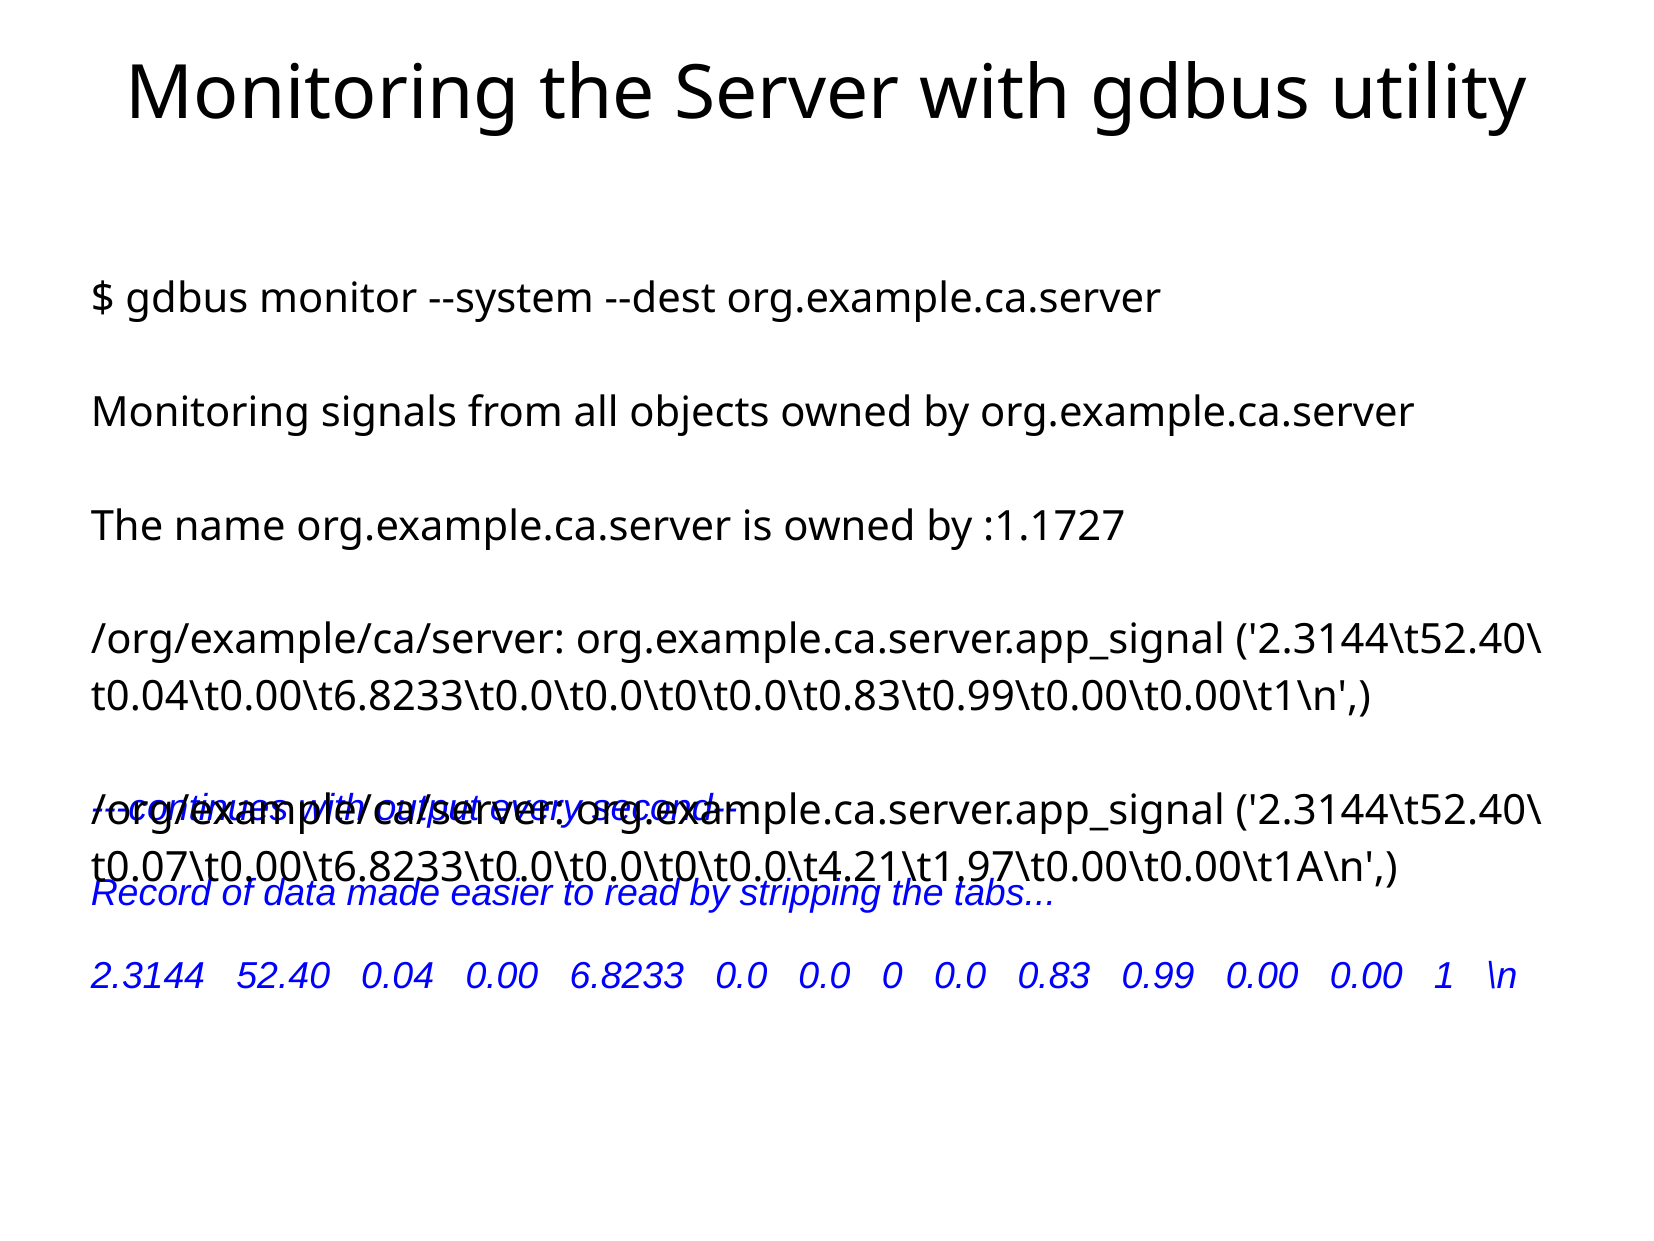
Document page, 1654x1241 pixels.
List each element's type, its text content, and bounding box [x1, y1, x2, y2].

text_box $ gdbus monitor --system --dest org.example.ca.server Monitoring signals from all objects owned by org.example.ca.server The name org.example.ca.server is owned by :1.1727 /org/example/ca/server: org.example.ca.server.app_signal ('2.3144\t52.40\t0.04\t0.00\t6.8233\t0.0\t0.0\t0\t0.0\t0.83\t0.99\t0.00\t0.00\t1\n',) /org/example/ca/server: org.example.ca.server.app_signal ('2.3144\t52.40\t0.07\t0.00\t6.8233\t0.0\t0.0\t0\t0.0\t4.21\t1.97\t0.00\t0.00\t1A\n',) [76, 259, 1630, 886]
text_box ---continues with output every second-- Record of data made easier to read by stripping the tabs... 2.3144 52.40 0.04 0.00 6.8233 0.0 0.0 0 0.0 0.83 0.99 0.00 0.00 1 \n [76, 886, 1583, 1044]
title Monitoring the Server with gdbus utility [82, 49, 1571, 130]
